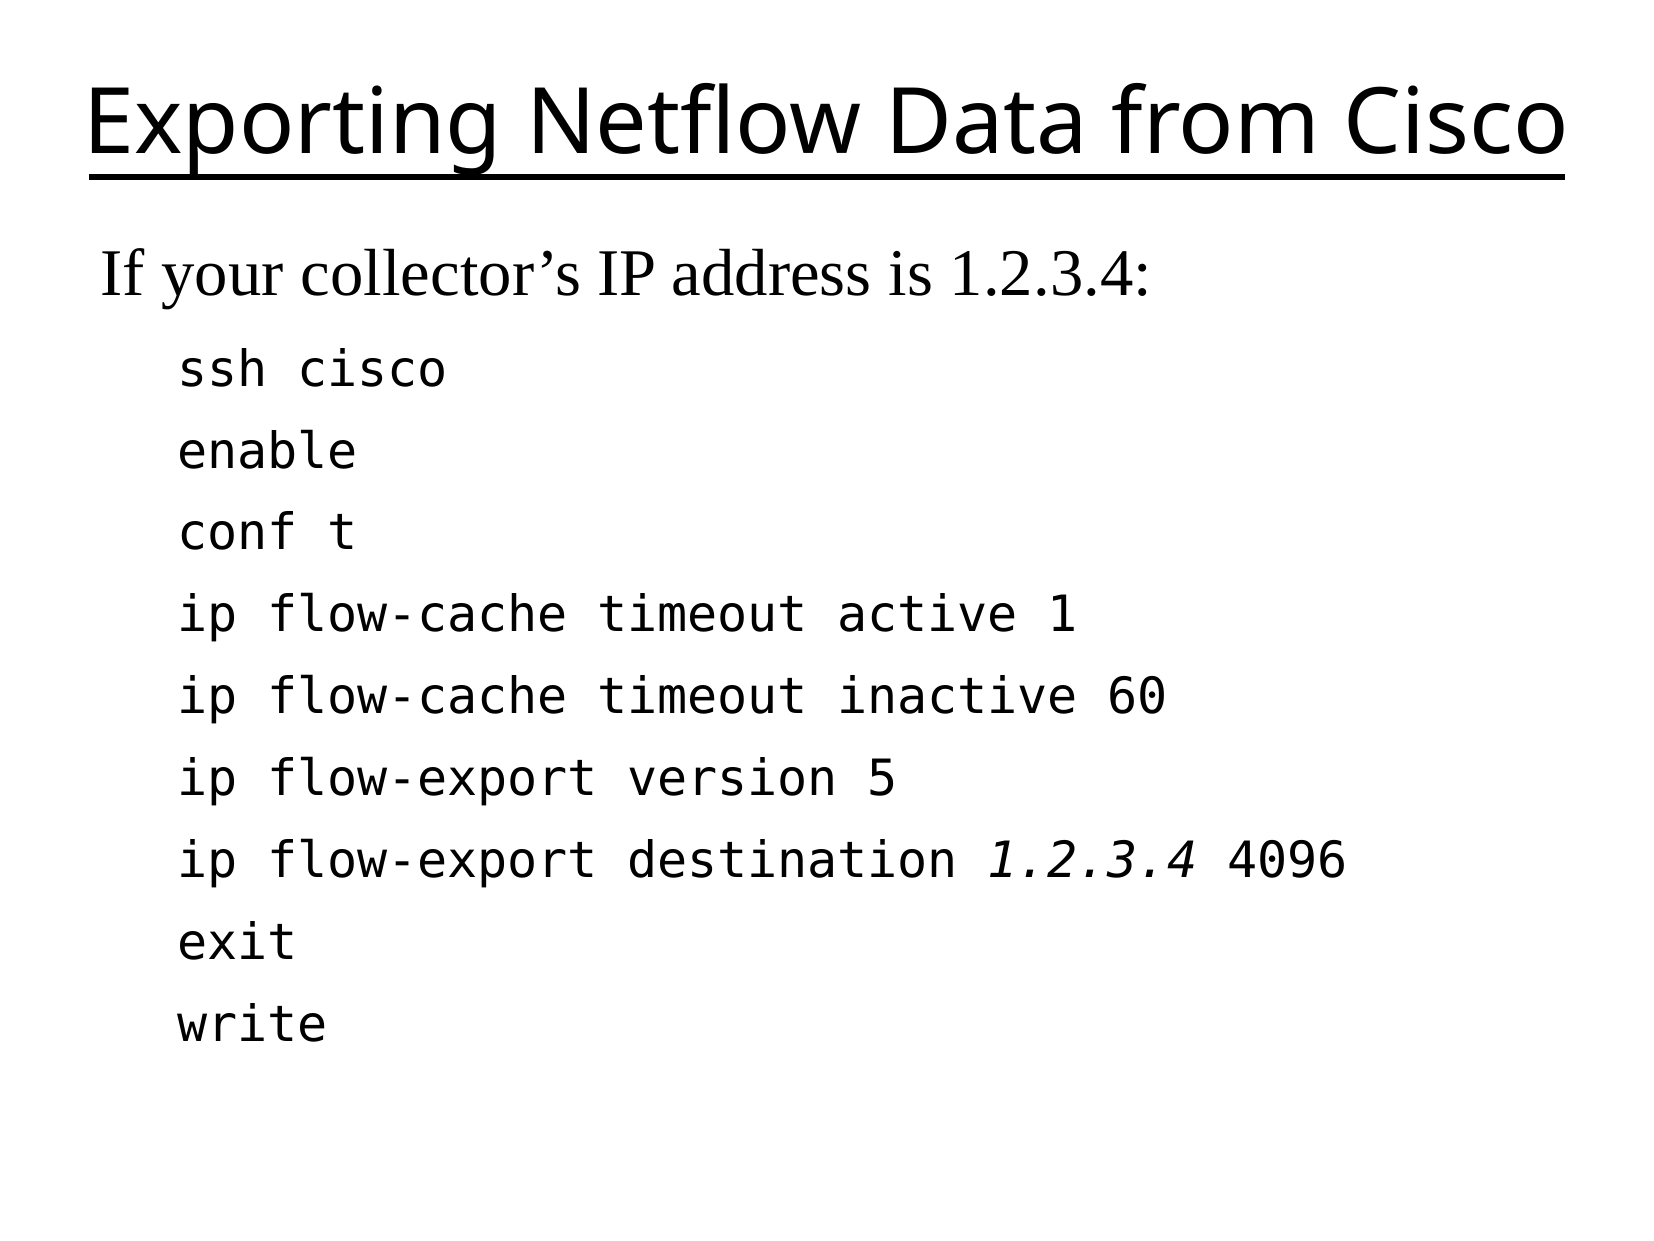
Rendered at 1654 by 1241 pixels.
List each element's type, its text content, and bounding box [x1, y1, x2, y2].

title Exporting Netflow Data from Cisco [82, 36, 1571, 200]
list If your collector’s IP address is 1.2.3.4: ssh cisco enable conf t ip flow-cache timeout active 1 ip flow-cache timeout inactive 60 ip flow-export version 5 ip flow-export destination 1.2.3.4 4096 exit write [82, 236, 1571, 1108]
